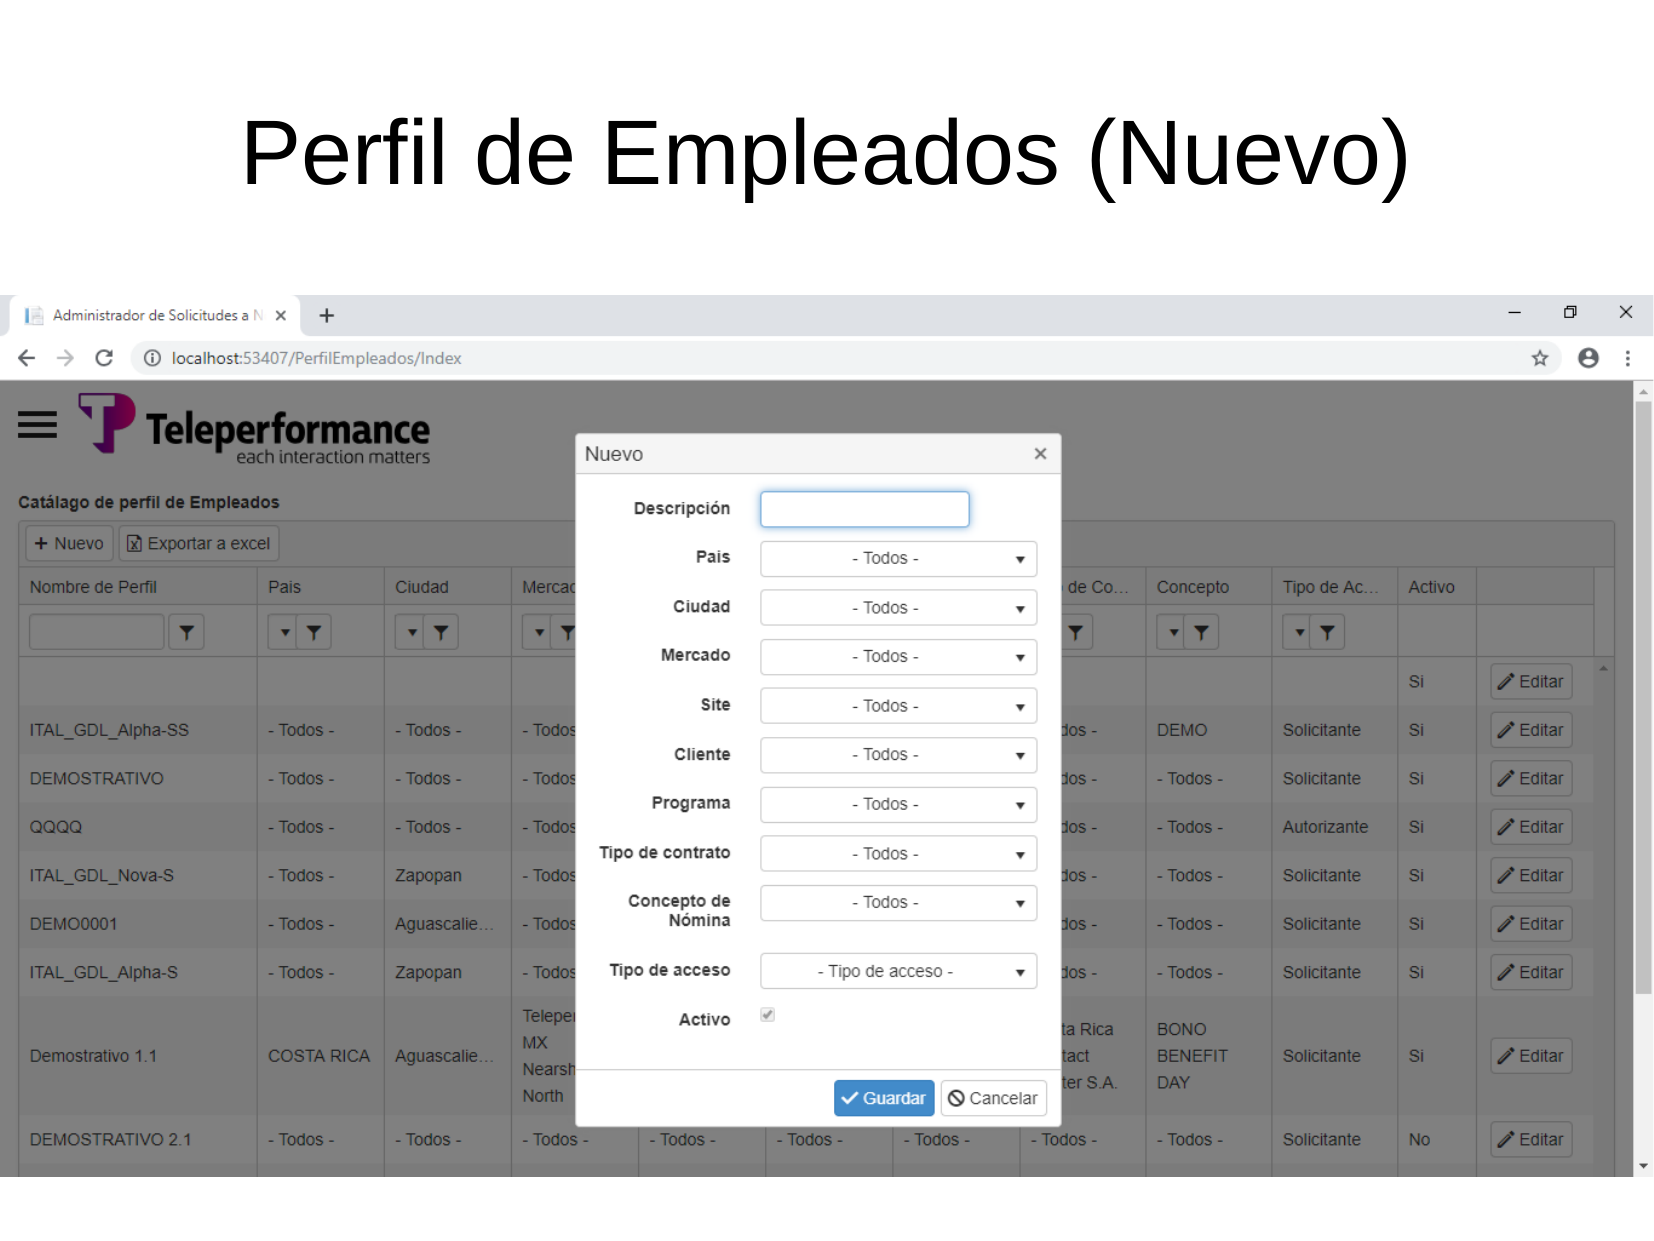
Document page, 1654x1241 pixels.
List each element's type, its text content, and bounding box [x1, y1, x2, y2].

picture [0, 295, 1654, 1177]
title Perfil de Empleados (Nuevo) [82, 49, 1571, 257]
